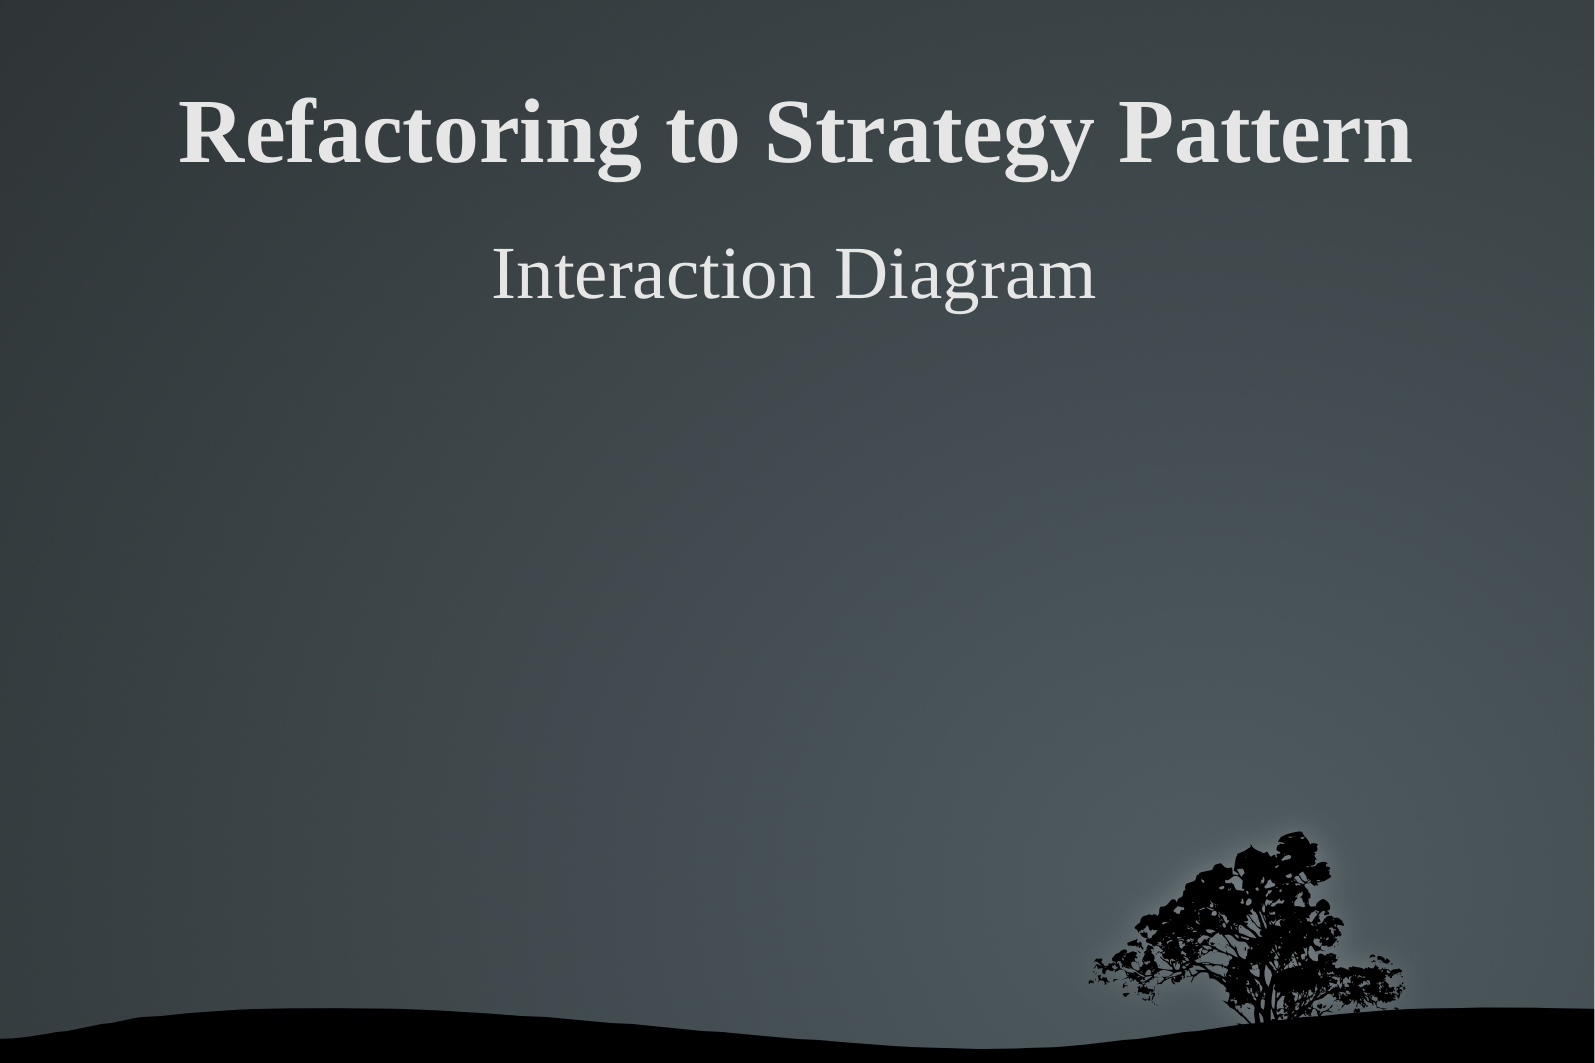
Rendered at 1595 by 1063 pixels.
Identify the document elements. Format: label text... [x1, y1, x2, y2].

picture [0, 0, 1595, 1063]
title Refactoring to Strategy Pattern [79, 49, 1515, 213]
title Interaction Diagram [76, 221, 1512, 325]
